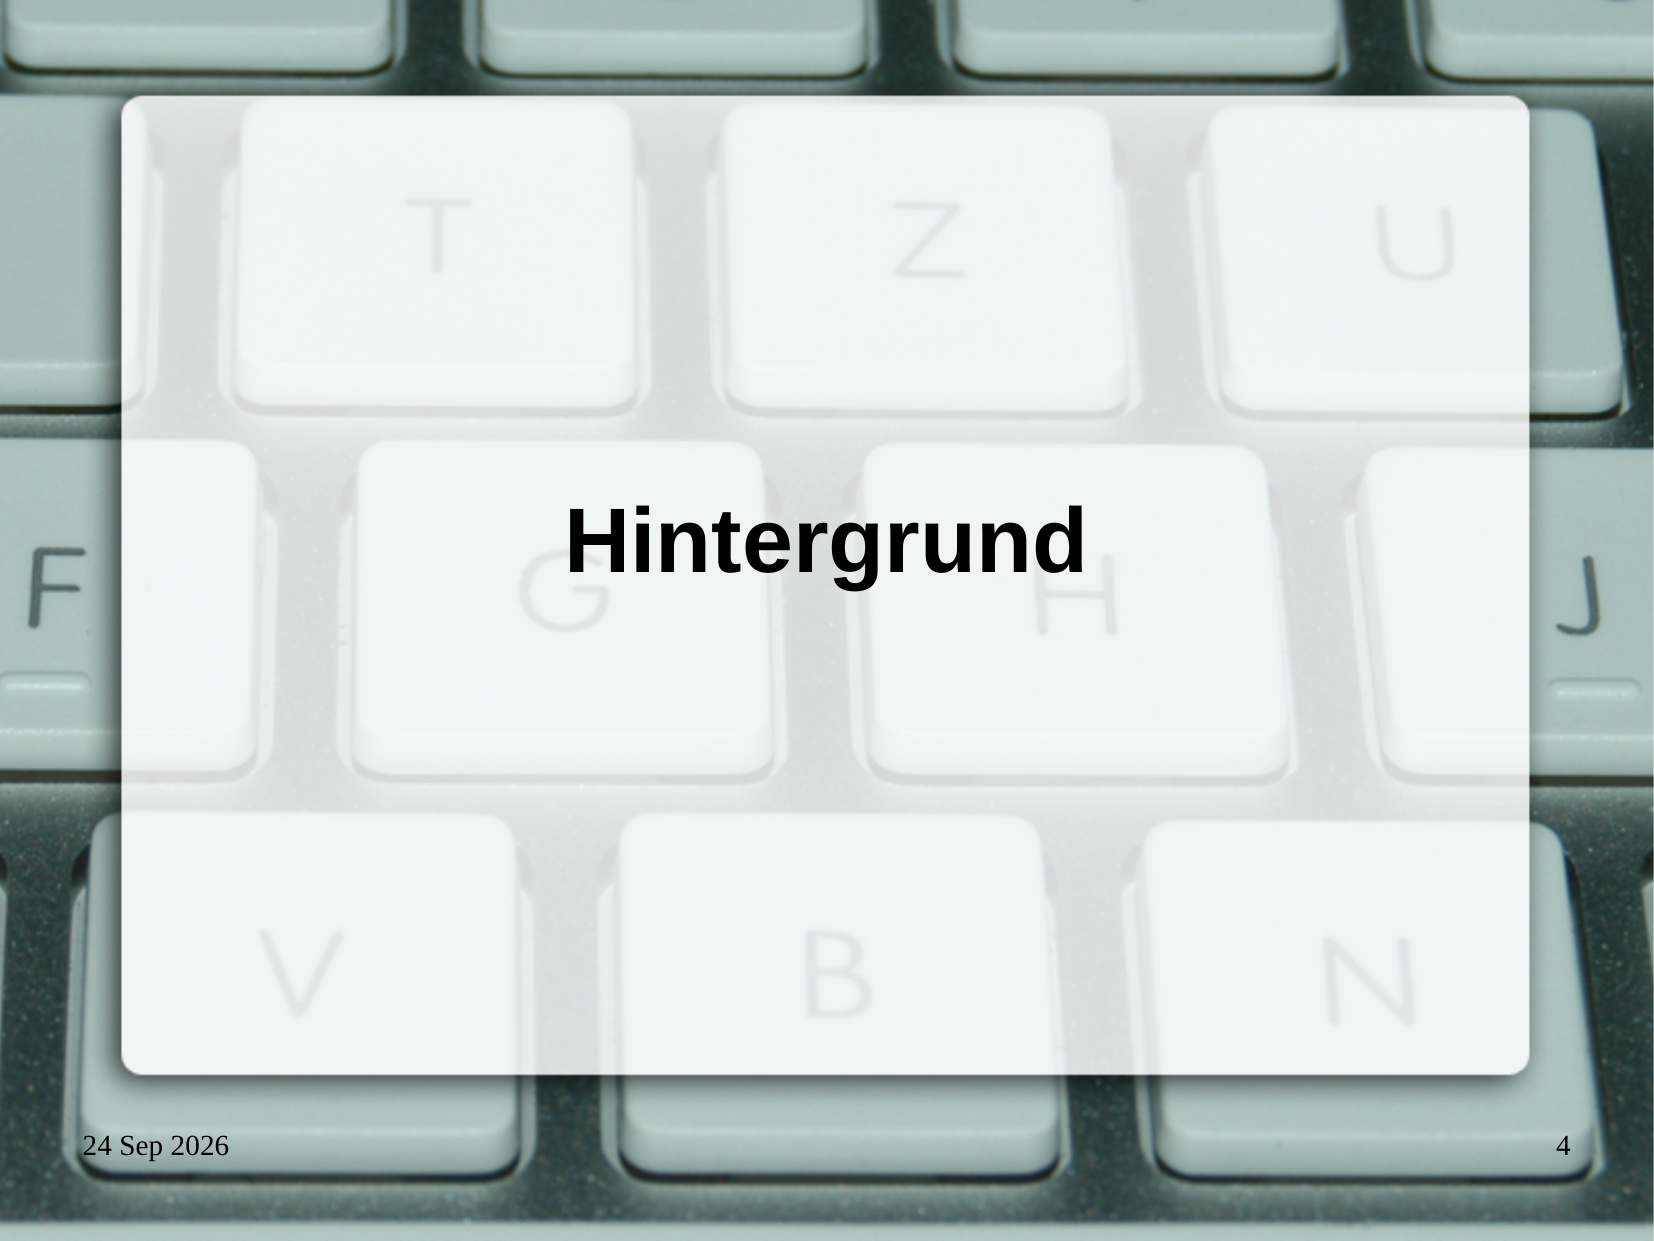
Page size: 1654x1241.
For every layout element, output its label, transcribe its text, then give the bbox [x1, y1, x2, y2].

title Hintergrund [82, 437, 1571, 645]
picture [0, 0, 1654, 1241]
